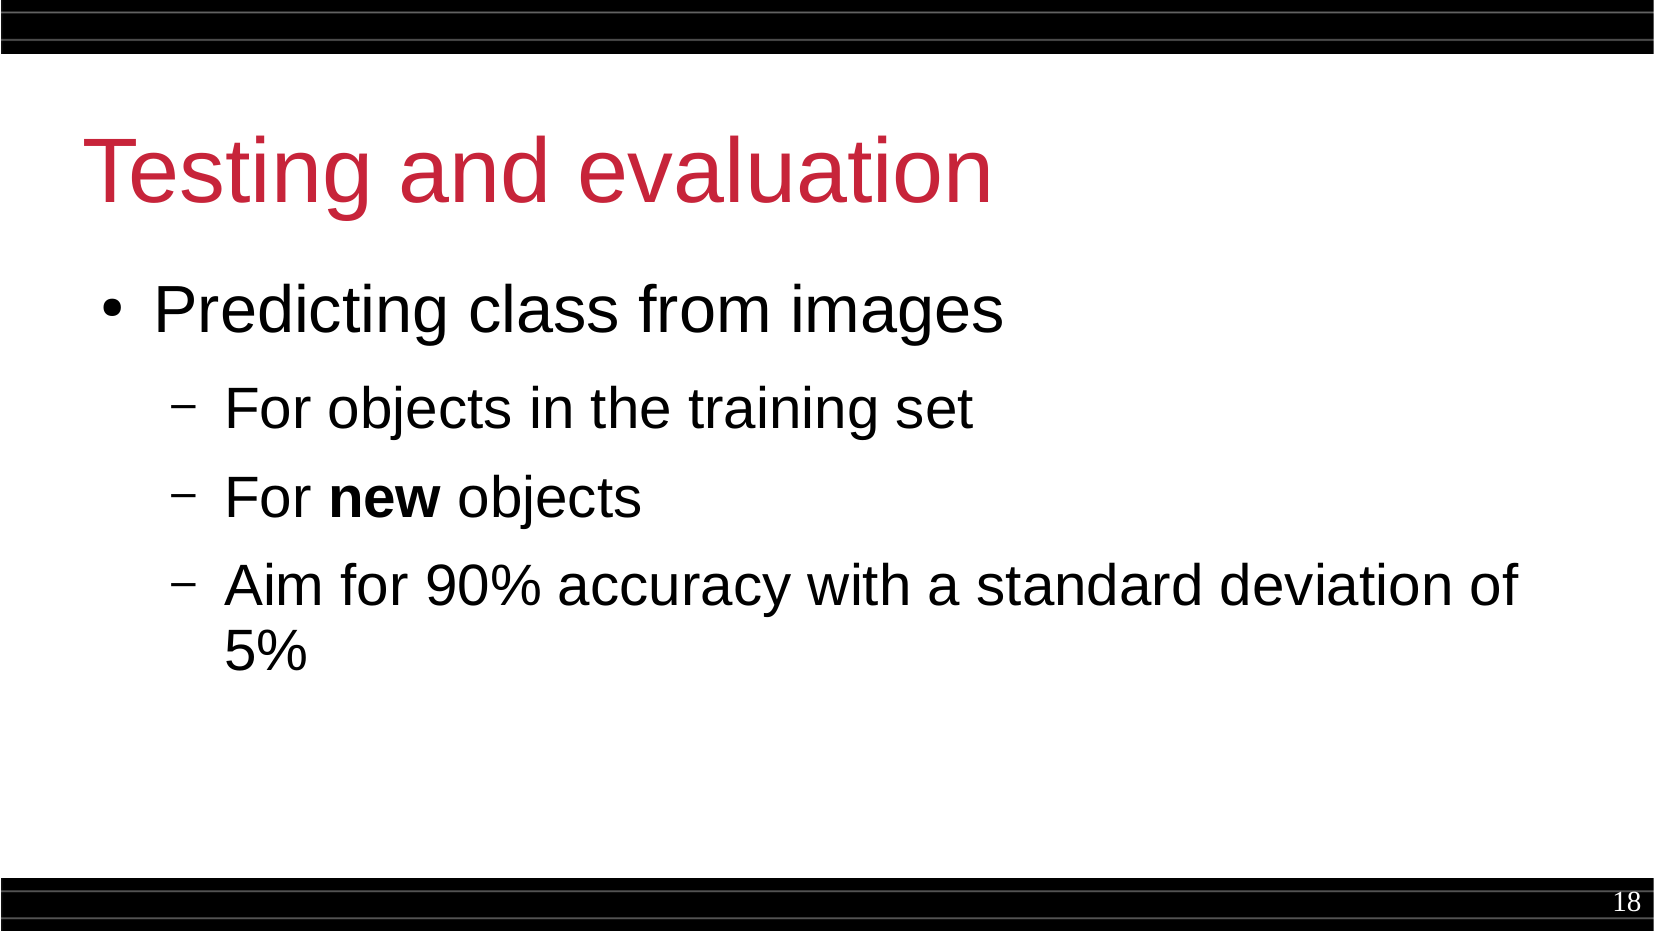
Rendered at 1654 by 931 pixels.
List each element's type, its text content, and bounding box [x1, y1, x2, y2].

picture [1, 0, 1654, 54]
title Testing and evaluation [82, 92, 1571, 249]
list Predicting class from images For objects in the training set For new objects Aim for 90% accuracy with a standard deviation of 5% [82, 271, 1571, 758]
picture [1, 878, 1654, 931]
